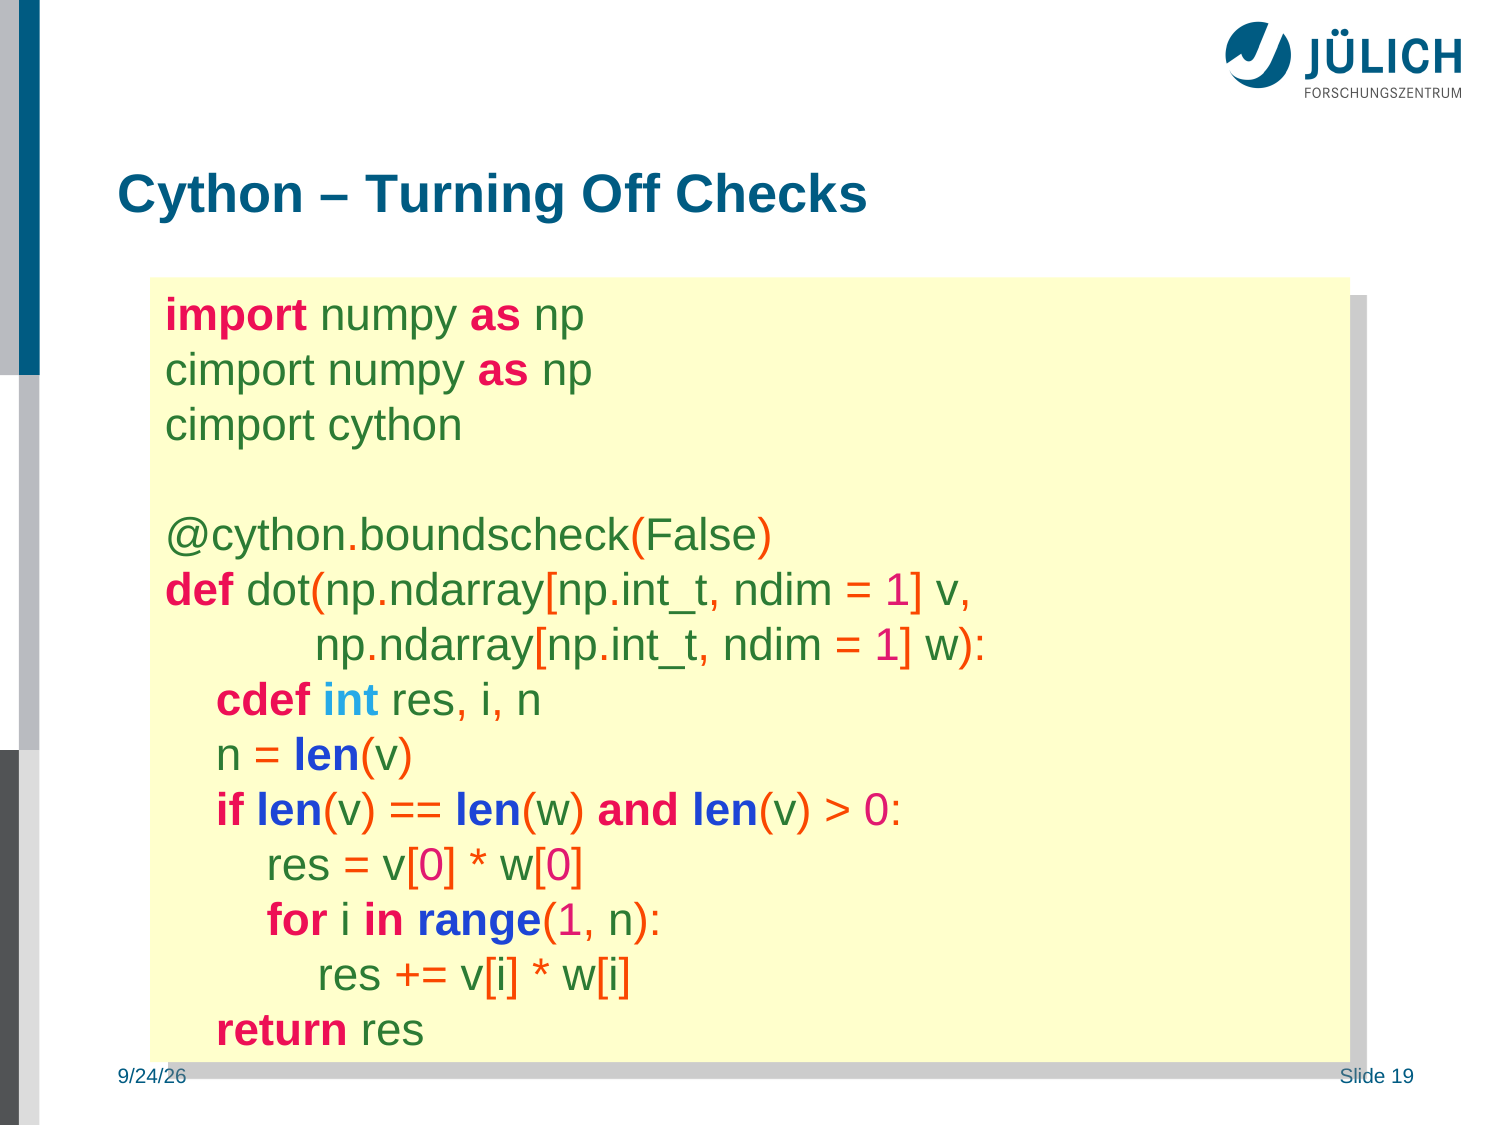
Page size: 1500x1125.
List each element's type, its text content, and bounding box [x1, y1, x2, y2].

title Cython – Turning Off Checks [117, 99, 1393, 288]
picture [1224, 20, 1461, 98]
text_box import numpy as np cimport numpy as np cimport cython @cython.boundscheck(False) def dot(np.ndarray[np.int_t, ndim = 1] v, np.ndarray[np.int_t, ndim = 1] w): cdef int res, i, n n = len(v) if len(v) == len(w) and len(v) > 0: res = v[0] * w[0] for i in range(1, n): res += v[i] * w[i] return res [150, 277, 1351, 1063]
